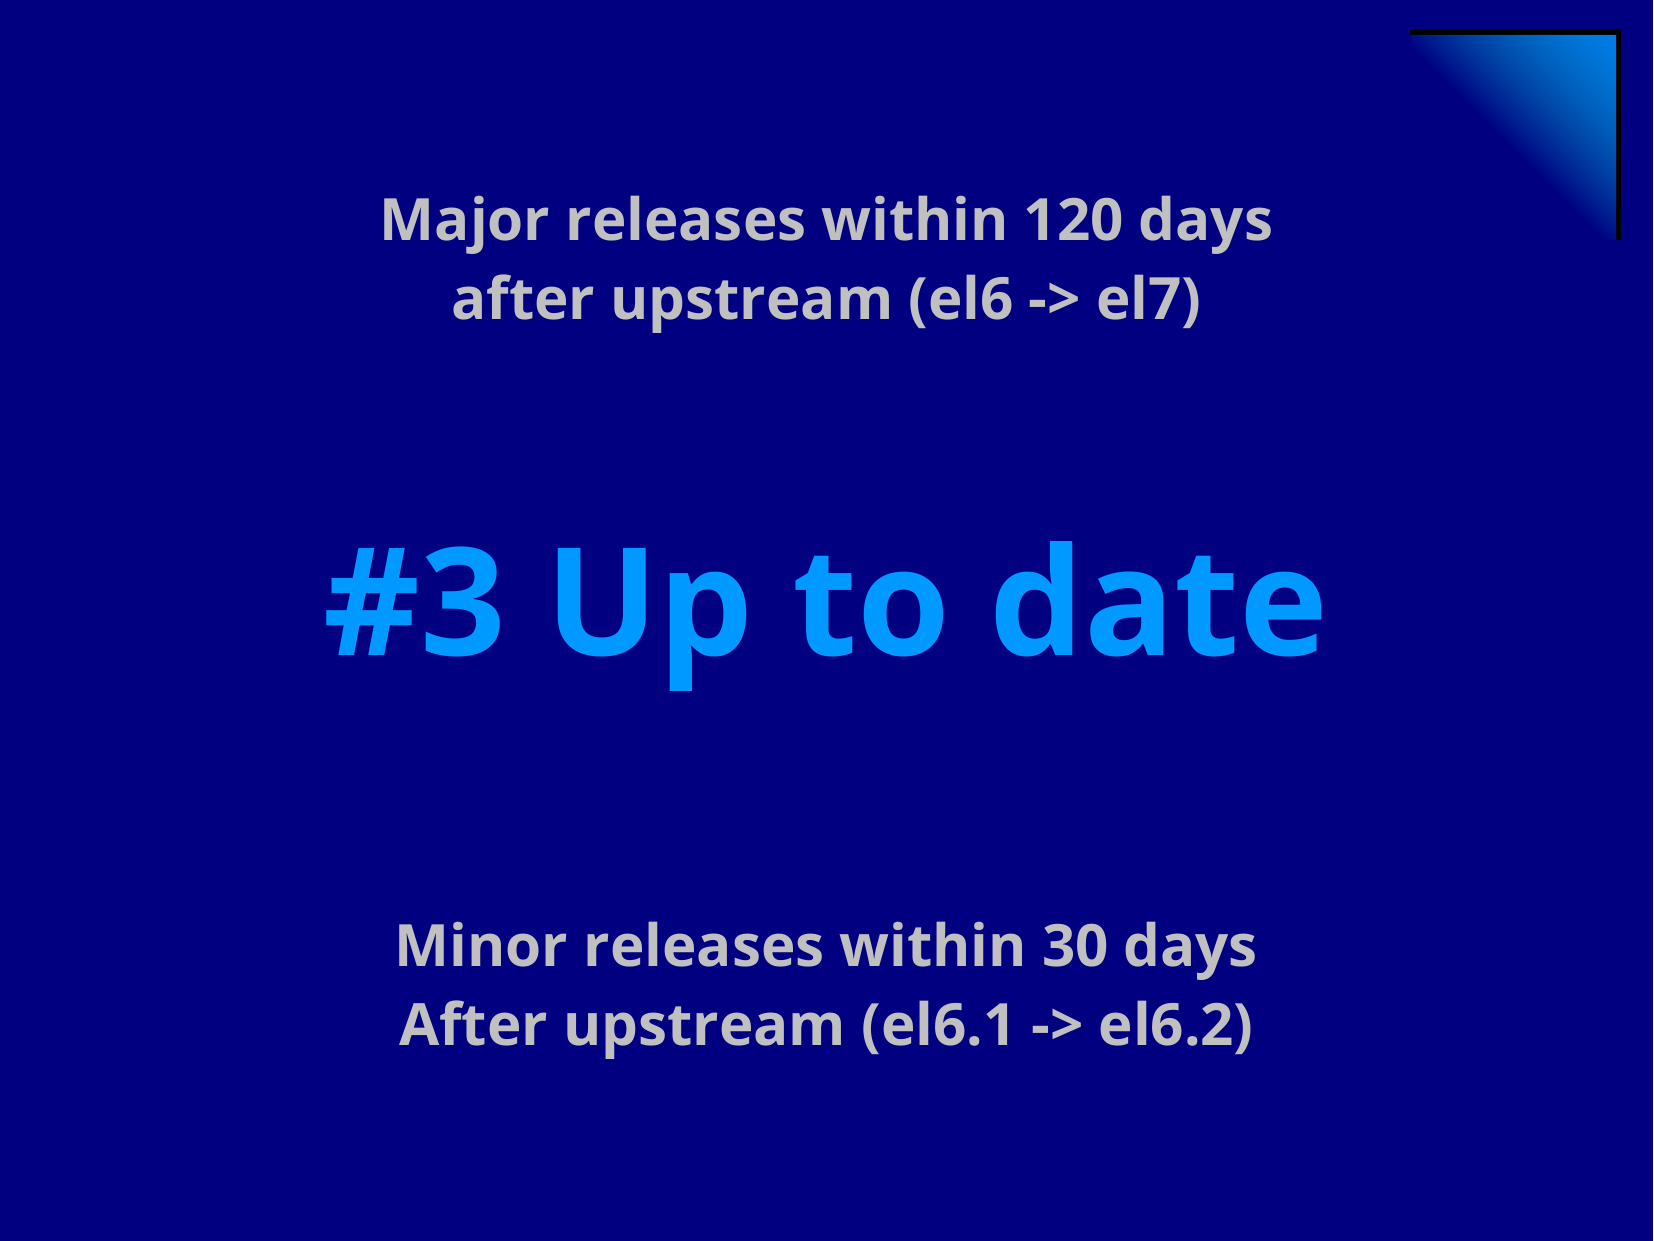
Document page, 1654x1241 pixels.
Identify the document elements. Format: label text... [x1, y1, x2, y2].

subtitle Major releases within 120 days after upstream (el6 -> el7) #3 Up to date Minor releases within 30 days After upstream (el6.1 -> el6.2) [82, 90, 1571, 1151]
picture [1410, 29, 1621, 241]
